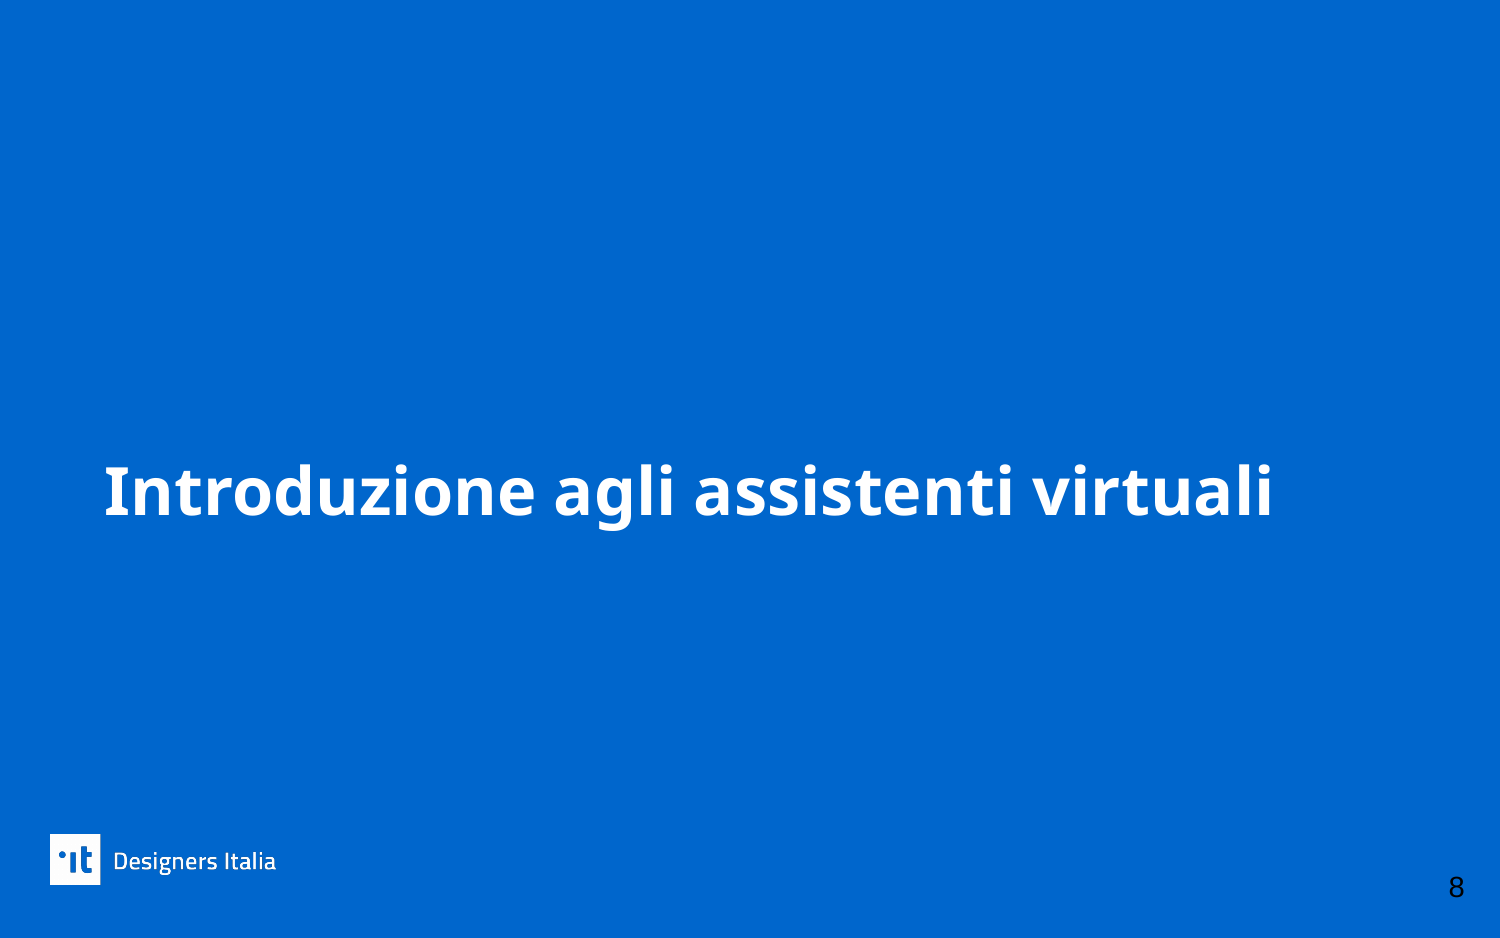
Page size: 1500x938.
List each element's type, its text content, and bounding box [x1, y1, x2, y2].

text_box Introduzione agli assistenti virtuali [89, 271, 1411, 667]
slide_number <numero> [1389, 850, 1480, 922]
picture [50, 834, 289, 885]
